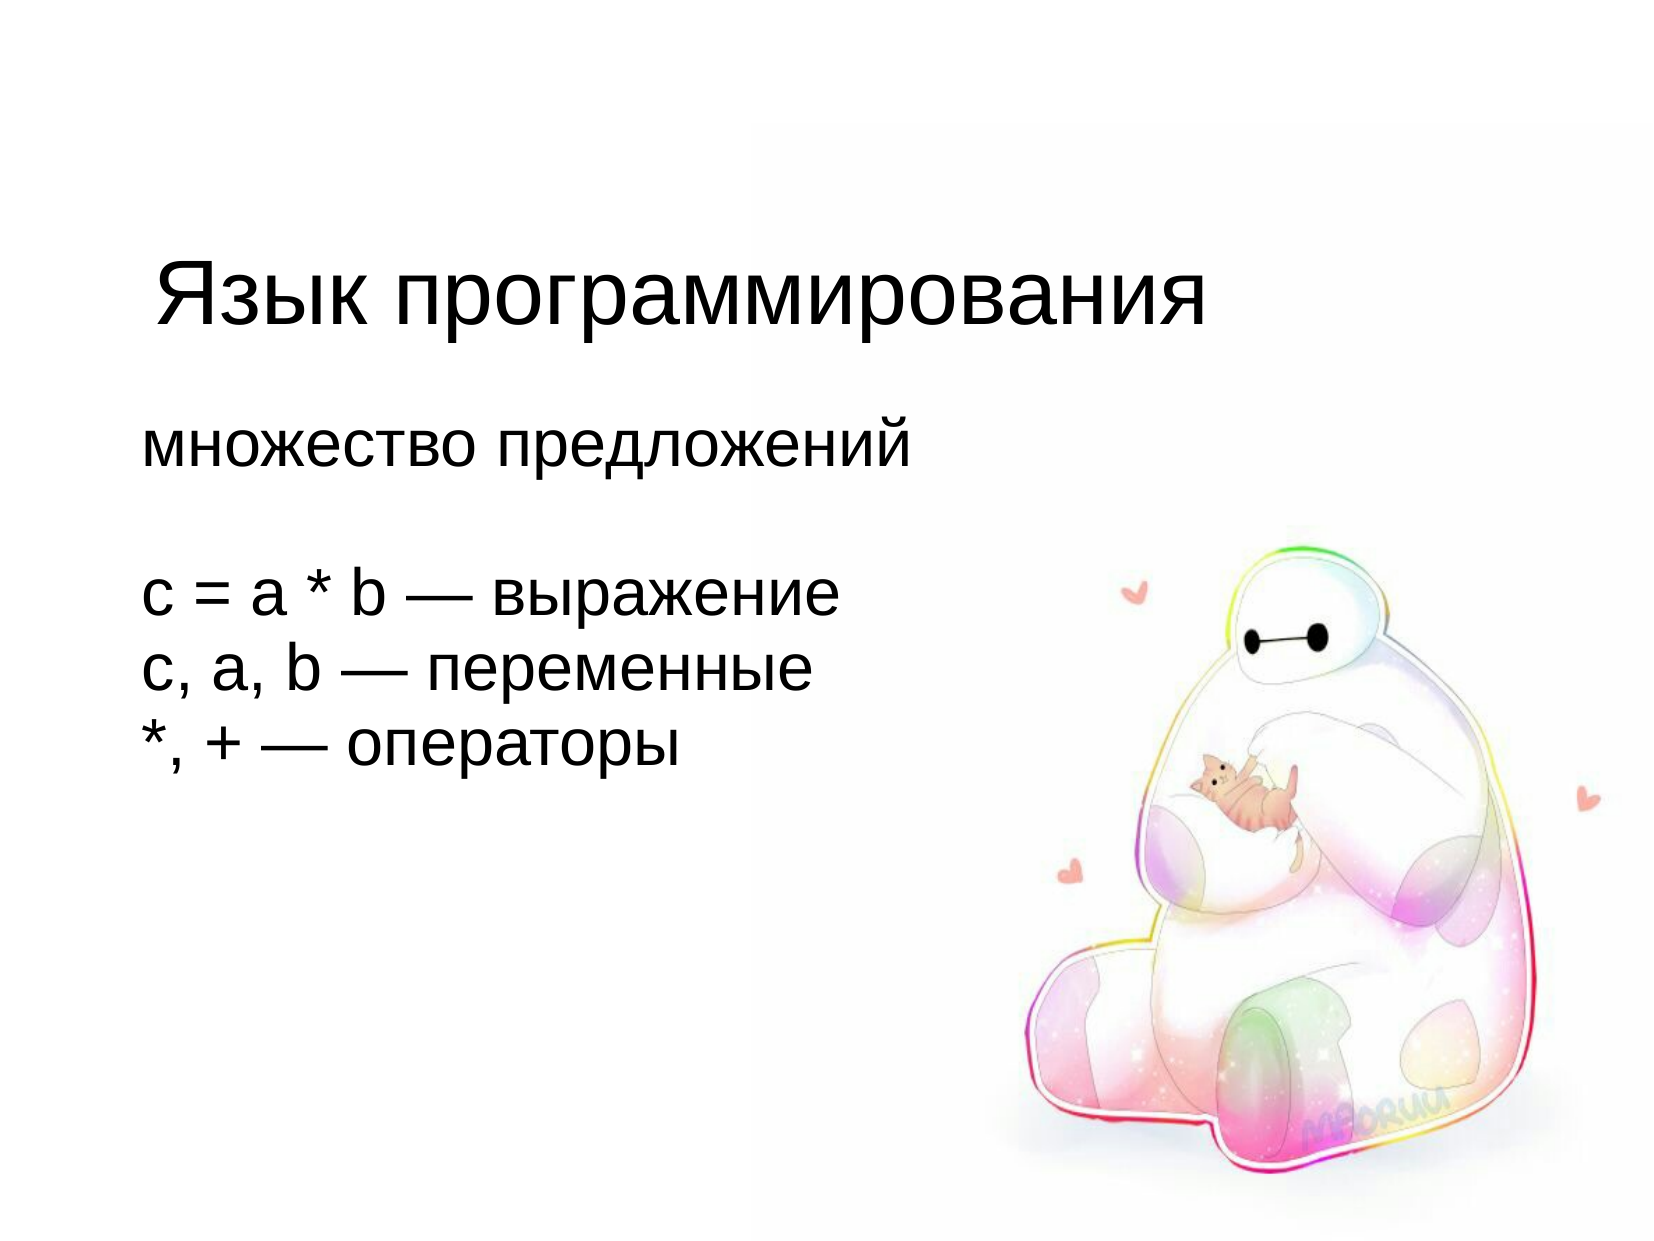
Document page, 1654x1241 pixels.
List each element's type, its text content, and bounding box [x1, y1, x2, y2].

title Язык программирования [153, 188, 1453, 397]
picture [751, 123, 1654, 1241]
text_box множество предложений c = a * b — выражение c, а, b — переменные *, + — операторы [141, 405, 1146, 780]
